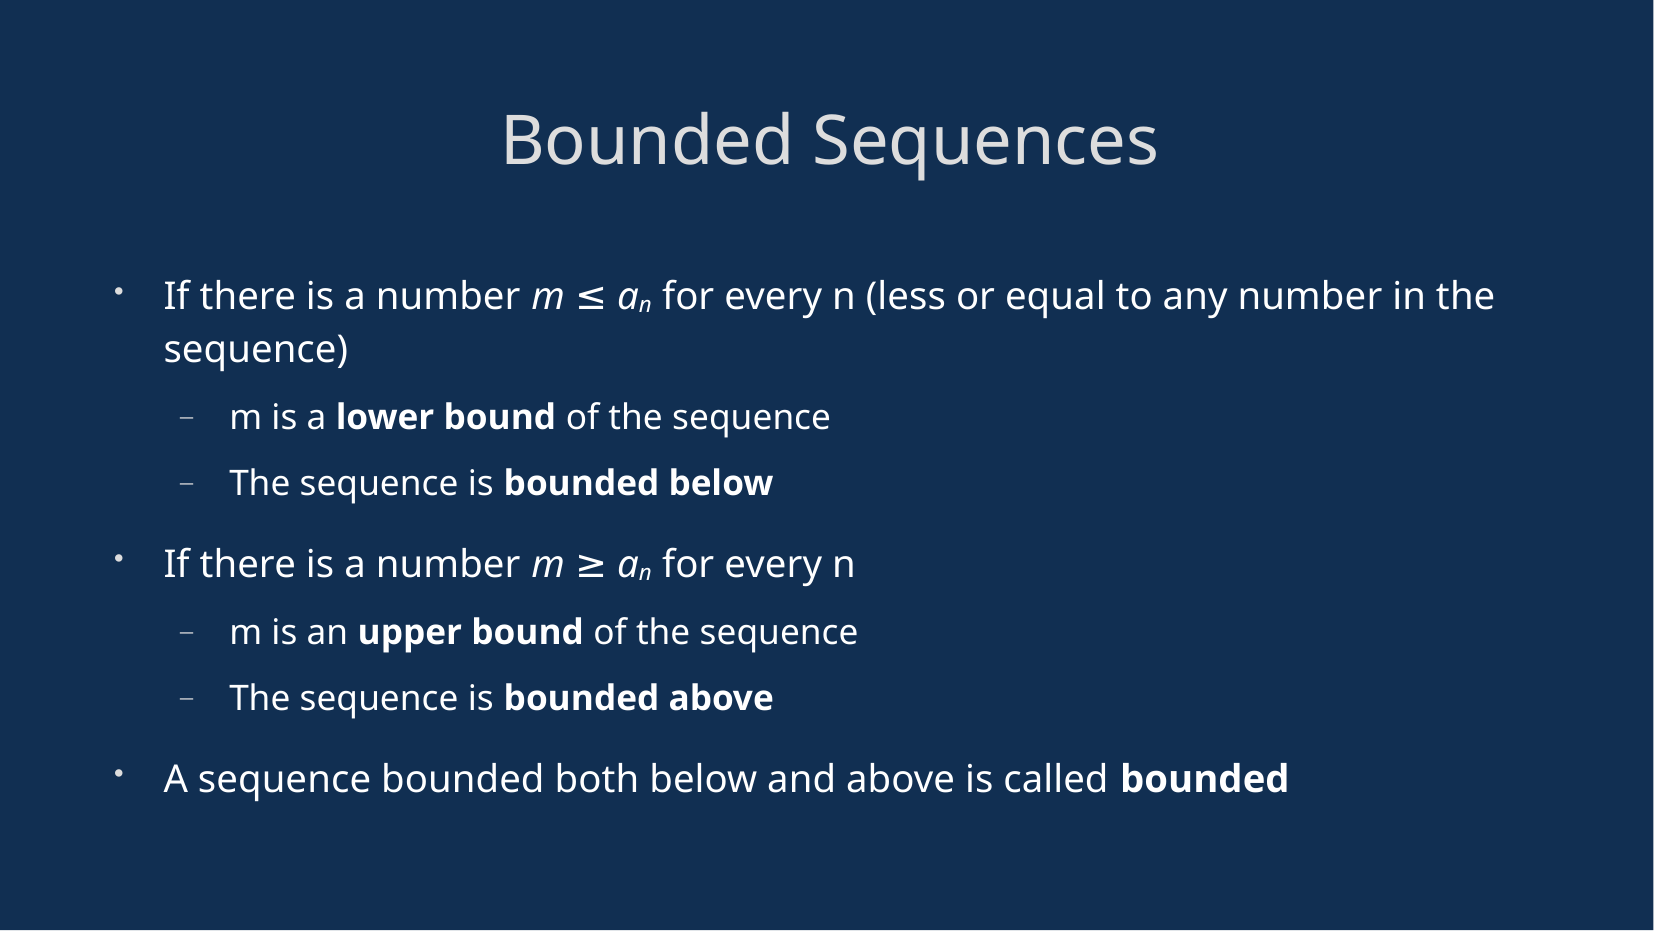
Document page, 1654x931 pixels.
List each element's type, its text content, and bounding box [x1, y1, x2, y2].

list If there is a number m ≤ an for every n (less or equal to any number in the sequence) m is a lower bound of the sequence The sequence is bounded below If there is a number m ≥ an for every n m is an upper bound of the sequence The sequence is bounded above A sequence bounded both below and above is called bounded [97, 268, 1563, 806]
title Bounded Sequences [97, 56, 1563, 220]
